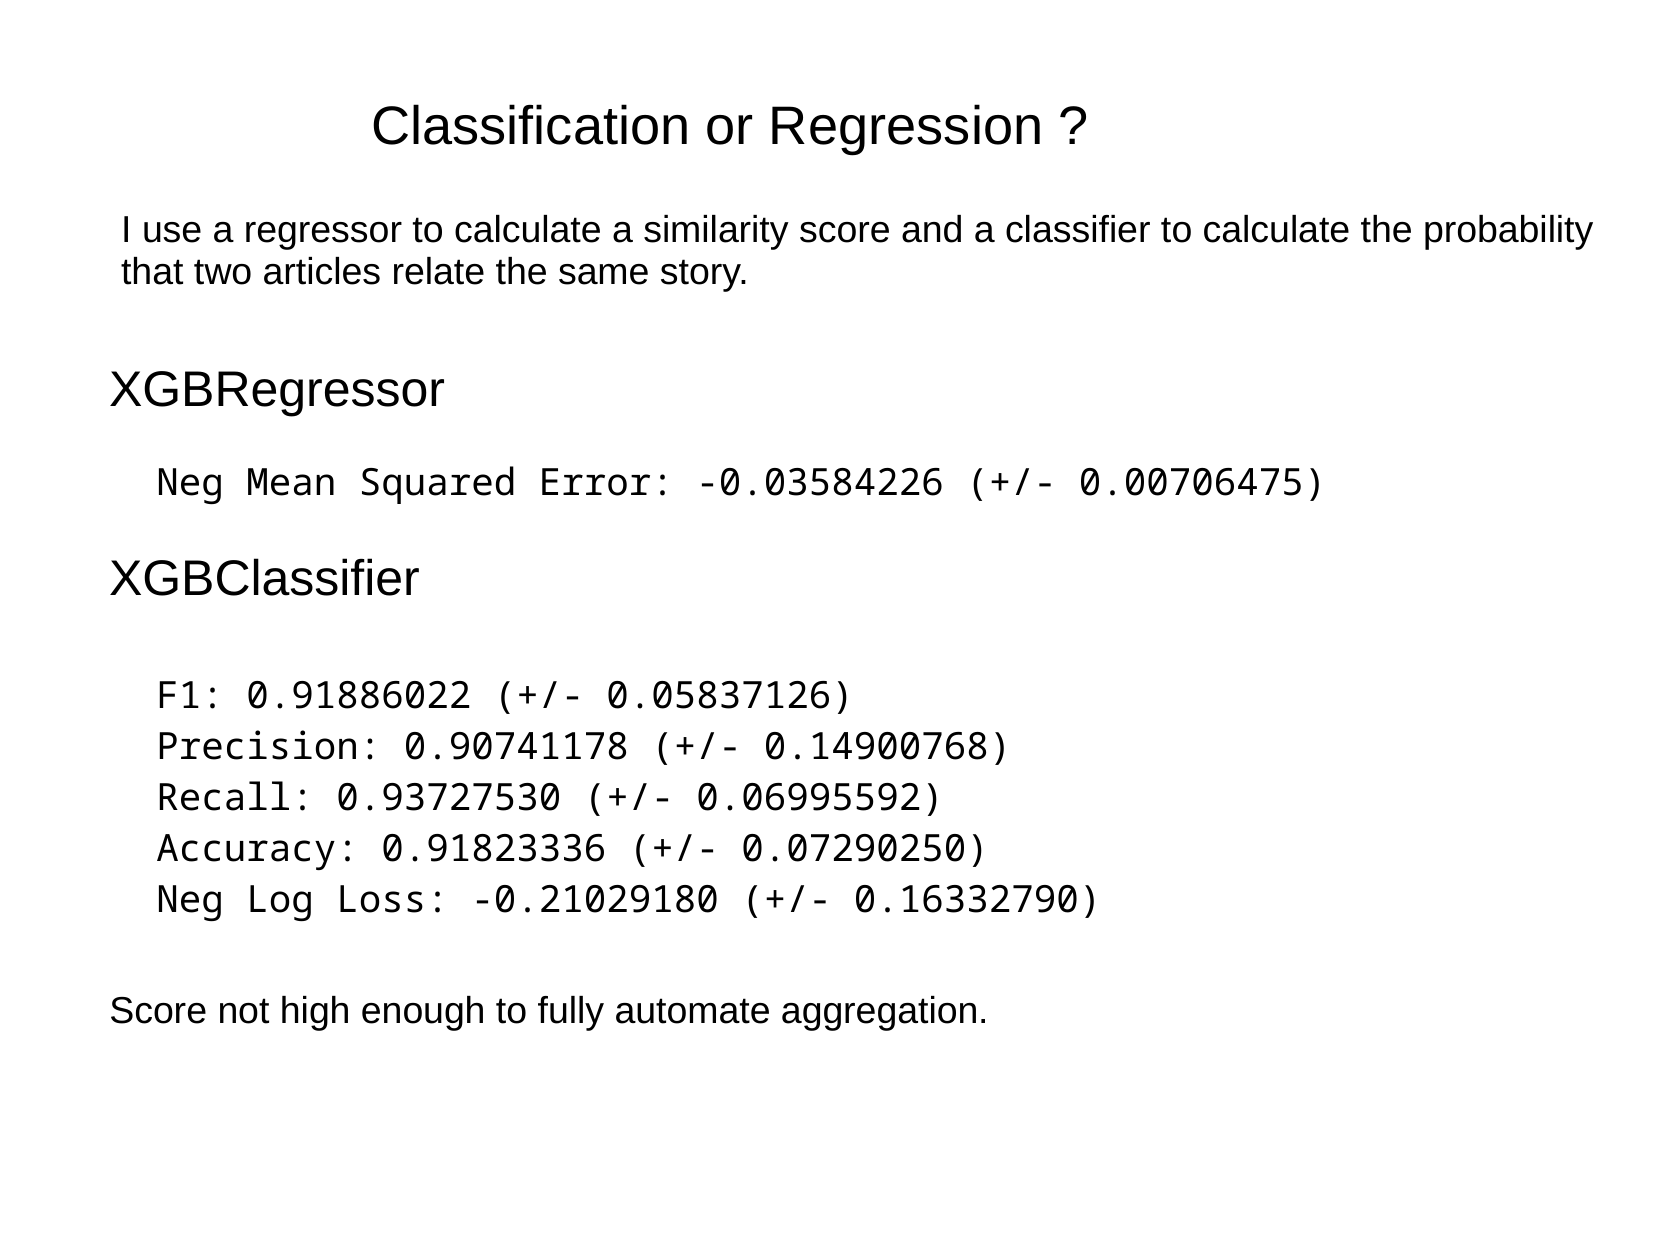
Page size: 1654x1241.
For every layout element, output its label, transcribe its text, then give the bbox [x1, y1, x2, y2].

text_box Neg Mean Squared Error: -0.03584226 (+/- 0.00706475) [141, 448, 1347, 520]
text_box Classification or Regression ? [356, 87, 1182, 166]
text_box XGBRegressor [94, 353, 1441, 425]
text_box I use a regressor to calculate a similarity score and a classifier to calculate the probability that two articles relate the same story. [106, 200, 1609, 300]
text_box F1: 0.91886022 (+/- 0.05837126) Precision: 0.90741178 (+/- 0.14900768) Recall: 0.93727530 (+/- 0.06995592) Accuracy: 0.91823336 (+/- 0.07290250) Neg Log Loss: -0.21029180 (+/- 0.16332790) [141, 660, 1489, 981]
text_box XGBClassifier [94, 542, 1501, 709]
text_box Score not high enough to fully automate aggregation. [94, 982, 1004, 1040]
